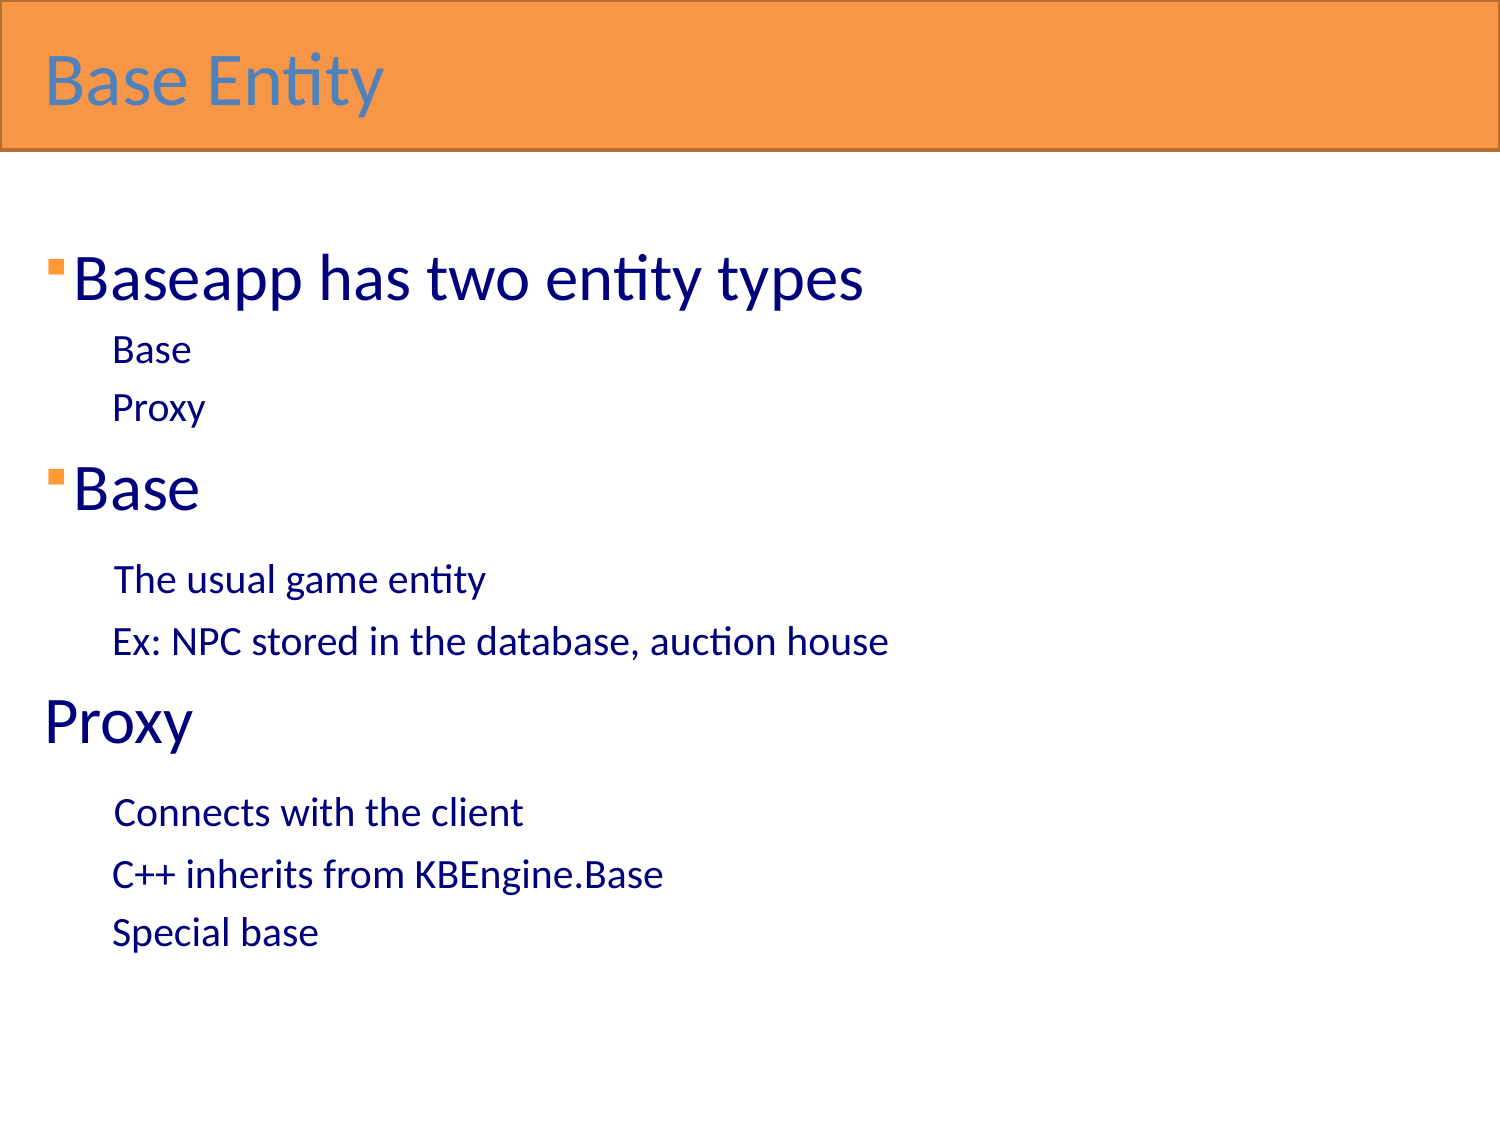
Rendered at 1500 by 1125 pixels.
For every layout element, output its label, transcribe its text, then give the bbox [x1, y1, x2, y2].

text_box Baseapp has two entity types Base Proxy Base The usual game entity Ex: NPC stored in the database, auction house Proxy Connects with the client C++ inherits from KBEngine.Base Special base [35, 231, 1471, 1059]
title Base Entity [29, 21, 1188, 129]
text_box [0, 0, 1500, 150]
